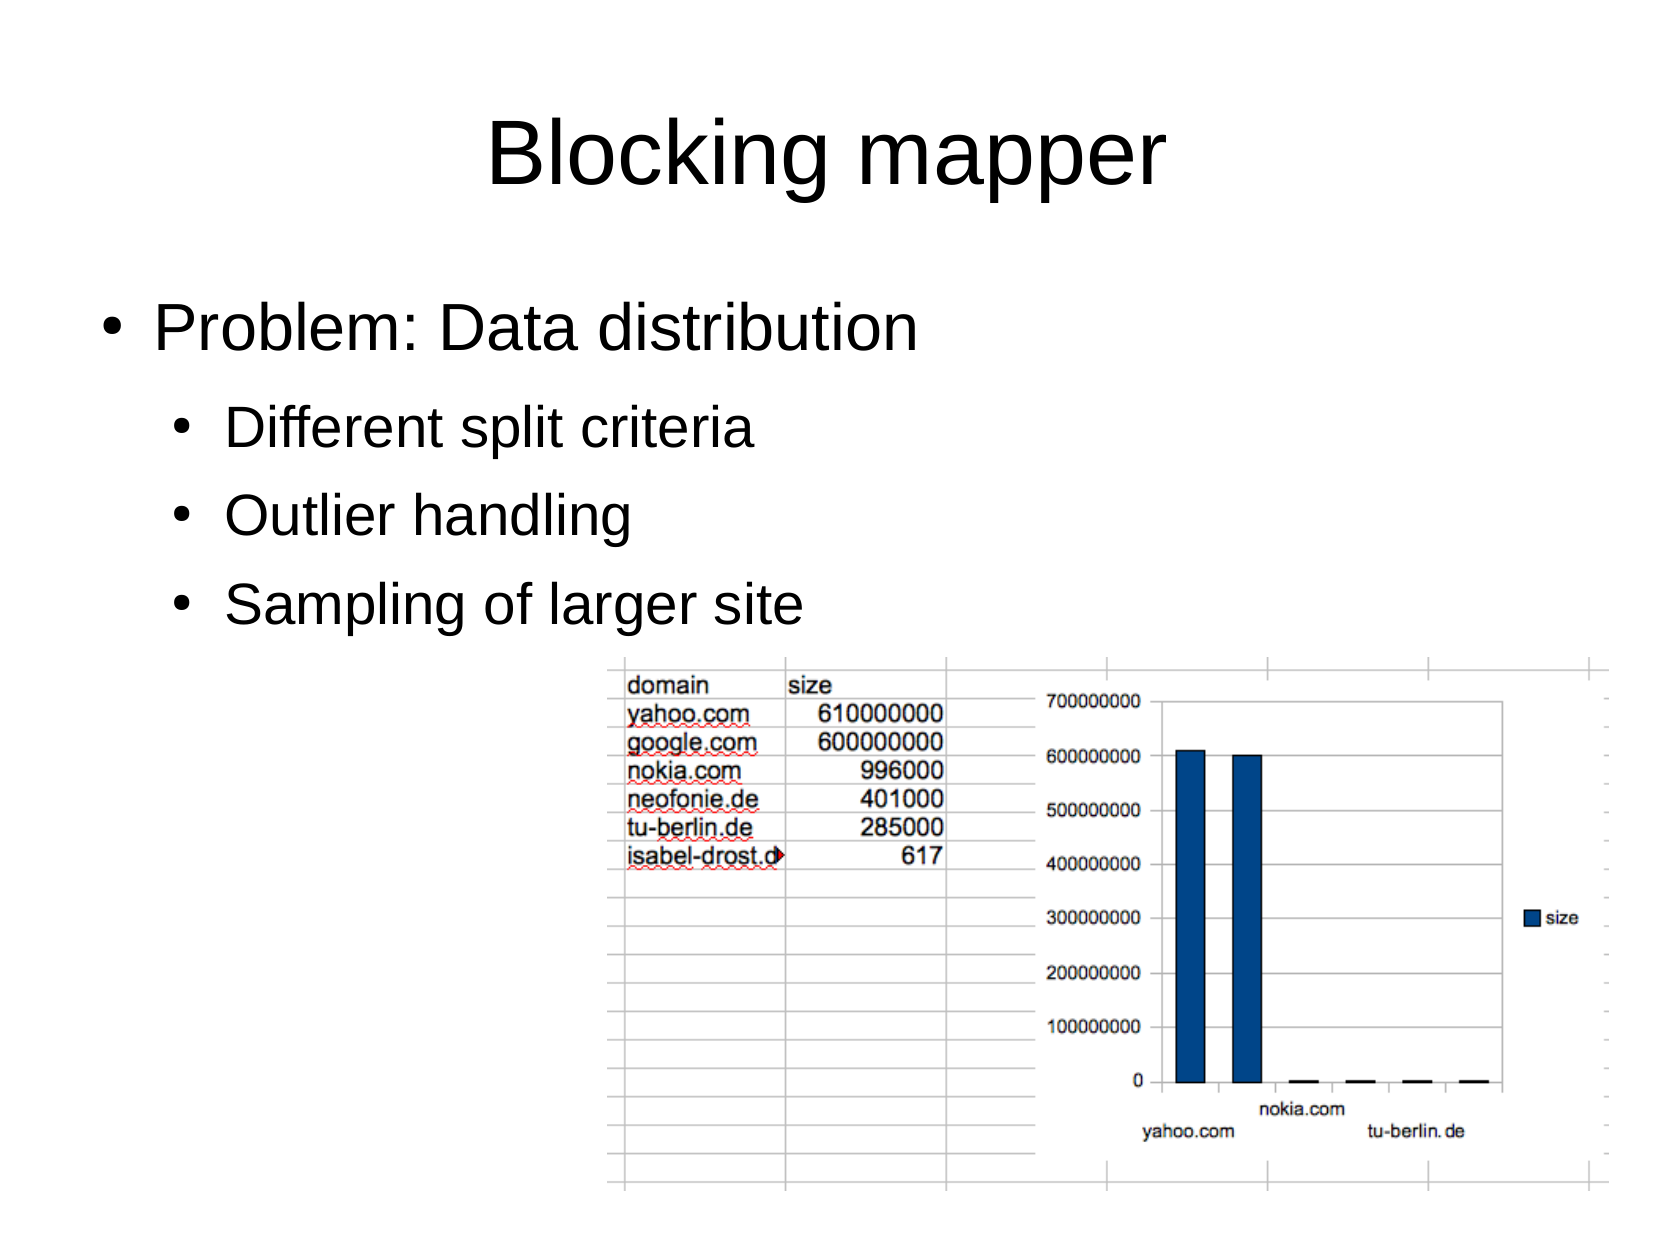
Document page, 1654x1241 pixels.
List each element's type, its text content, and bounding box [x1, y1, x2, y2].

list Problem: Data distribution Different split criteria Outlier handling Sampling of larger site [82, 290, 1571, 1094]
title Blocking mapper [82, 56, 1571, 250]
picture [607, 657, 1609, 1191]
